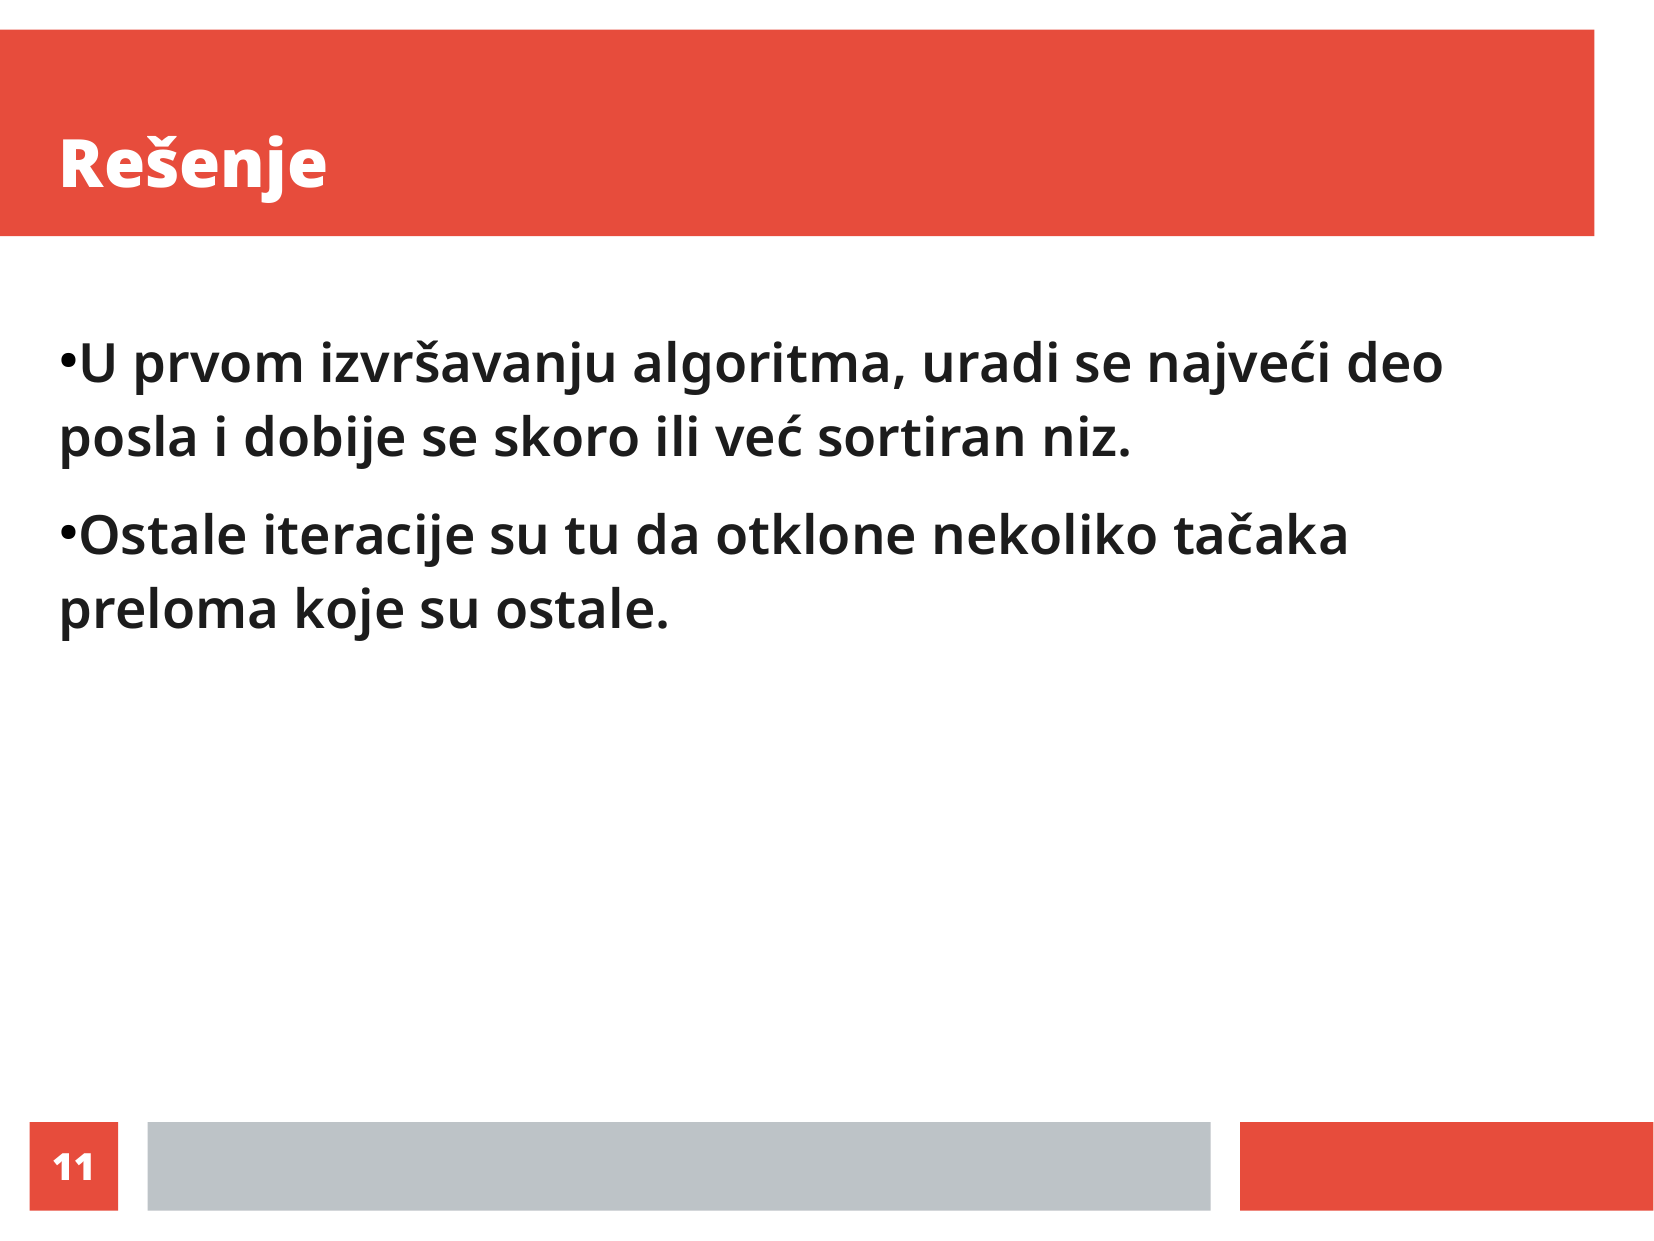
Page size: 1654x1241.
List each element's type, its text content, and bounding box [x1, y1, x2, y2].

title Rešenje [59, 59, 1595, 207]
list U prvom izvršavanju algoritma, uradi se najveći deo posla i dobije se skoro ili već sortiran niz. Ostale iteracije su tu da otklone nekoliko tačaka preloma koje su ostale. [59, 324, 1565, 1093]
